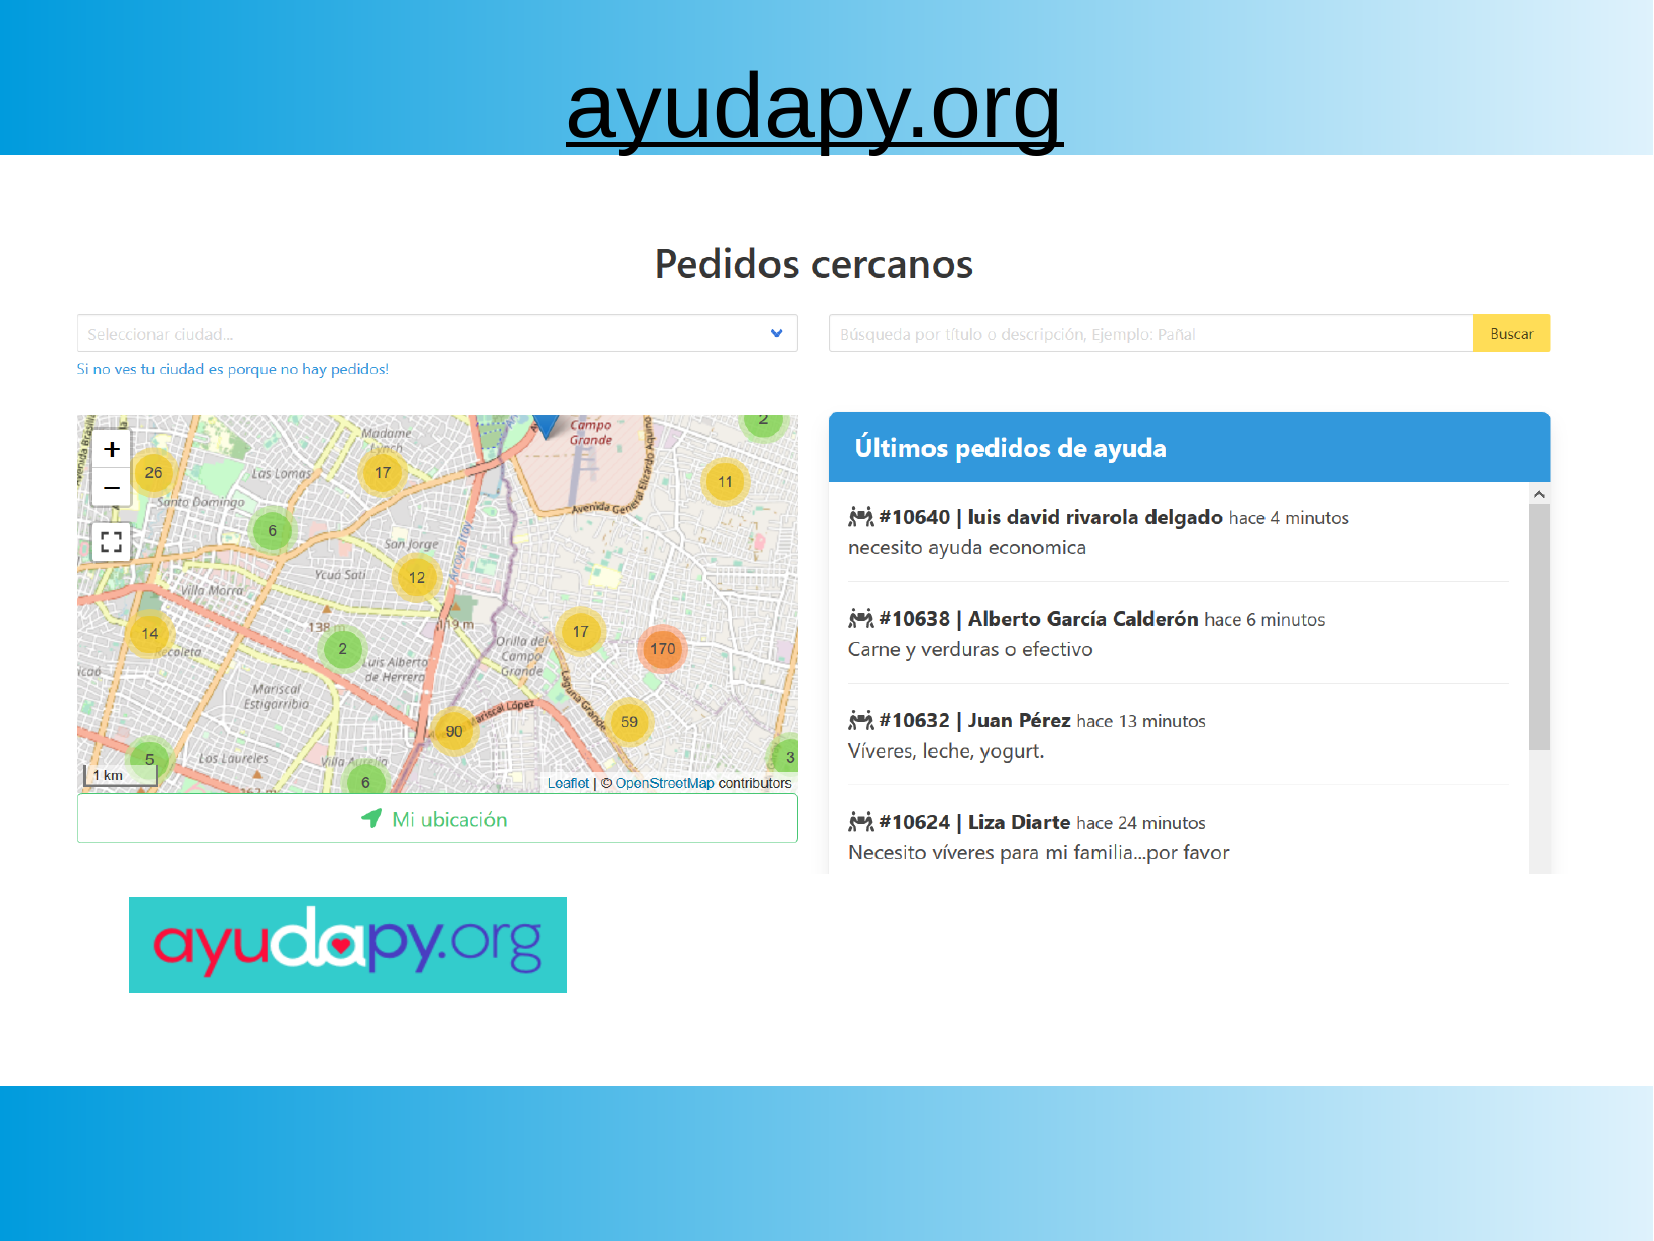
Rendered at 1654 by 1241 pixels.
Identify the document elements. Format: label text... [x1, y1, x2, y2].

picture [129, 897, 567, 993]
title ayudapy.org [70, 0, 1559, 208]
picture [67, 216, 1571, 875]
